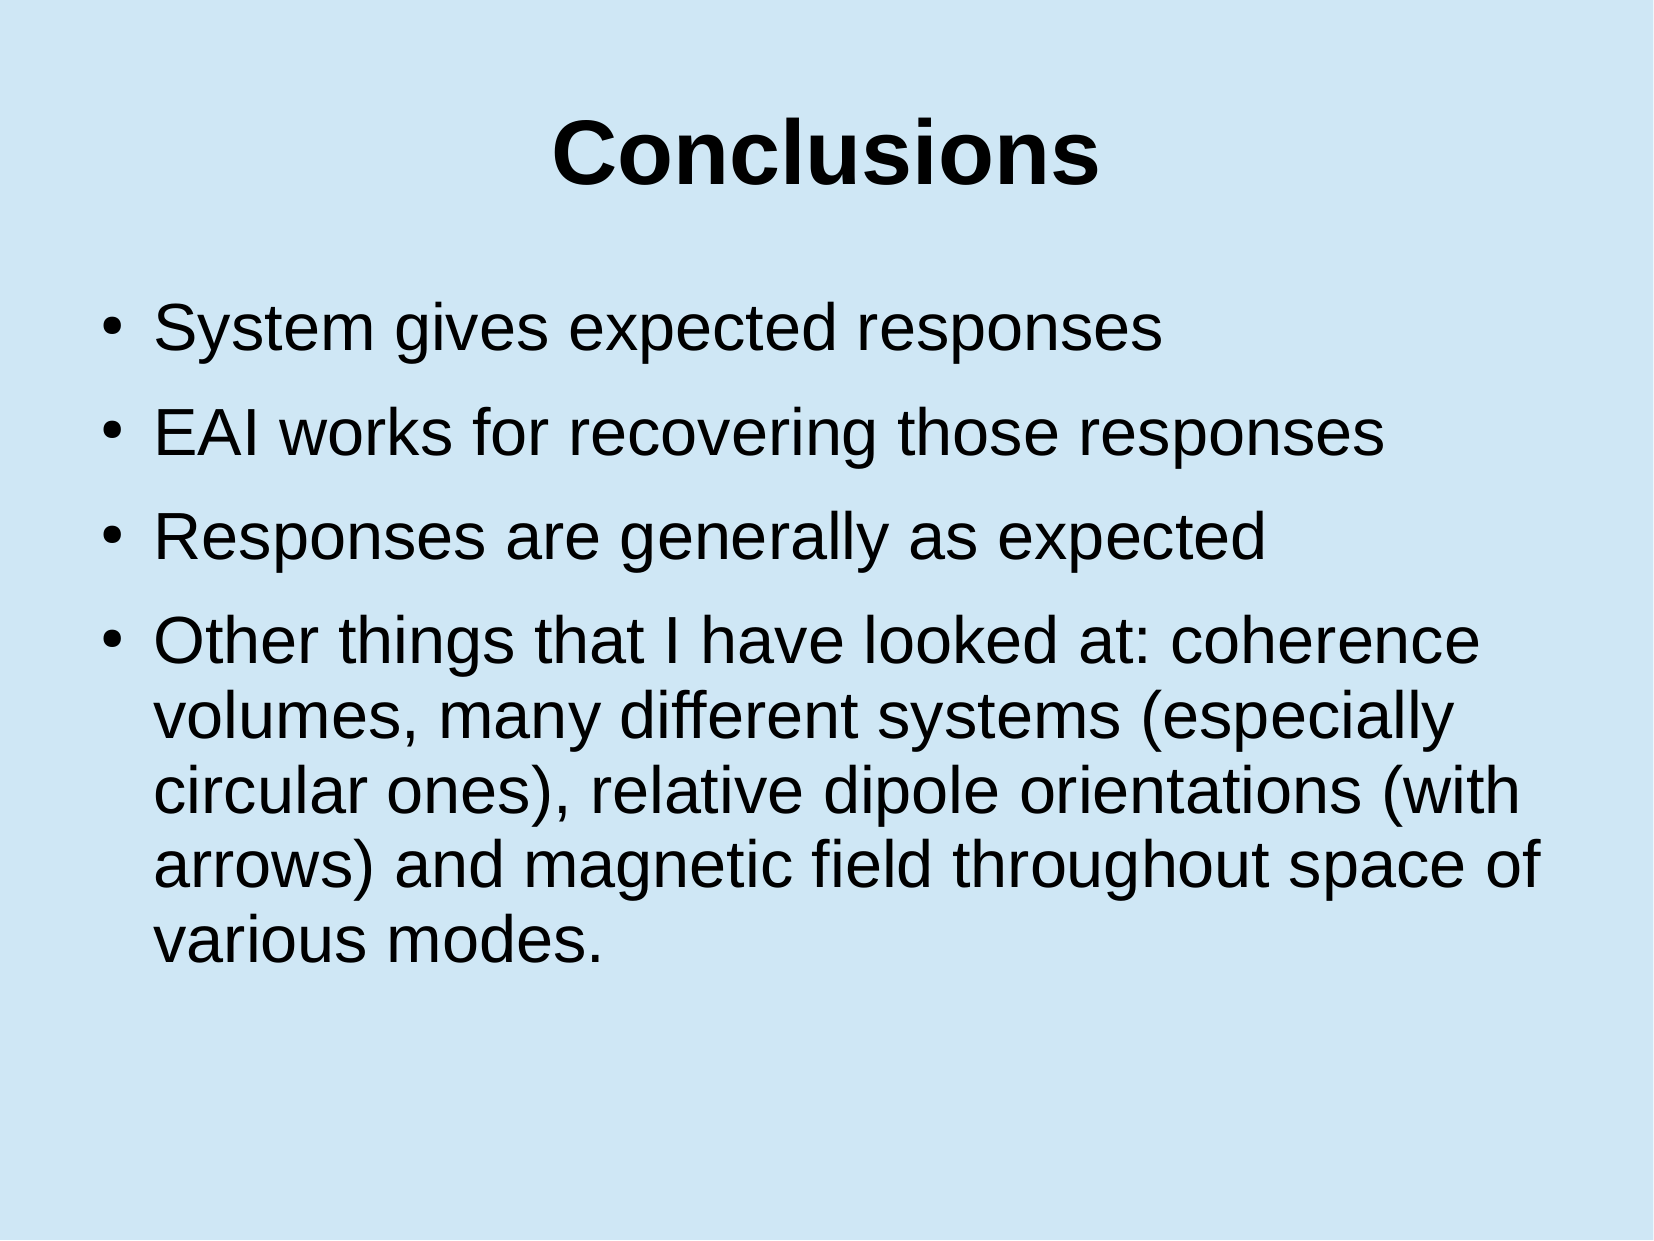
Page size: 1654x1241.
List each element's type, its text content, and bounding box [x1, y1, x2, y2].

title Conclusions [82, 49, 1571, 257]
list System gives expected responses EAI works for recovering those responses Responses are generally as expected Other things that I have looked at: coherence volumes, many different systems (especially circular ones), relative dipole orientations (with arrows) and magnetic field throughout space of various modes. [82, 290, 1571, 1010]
